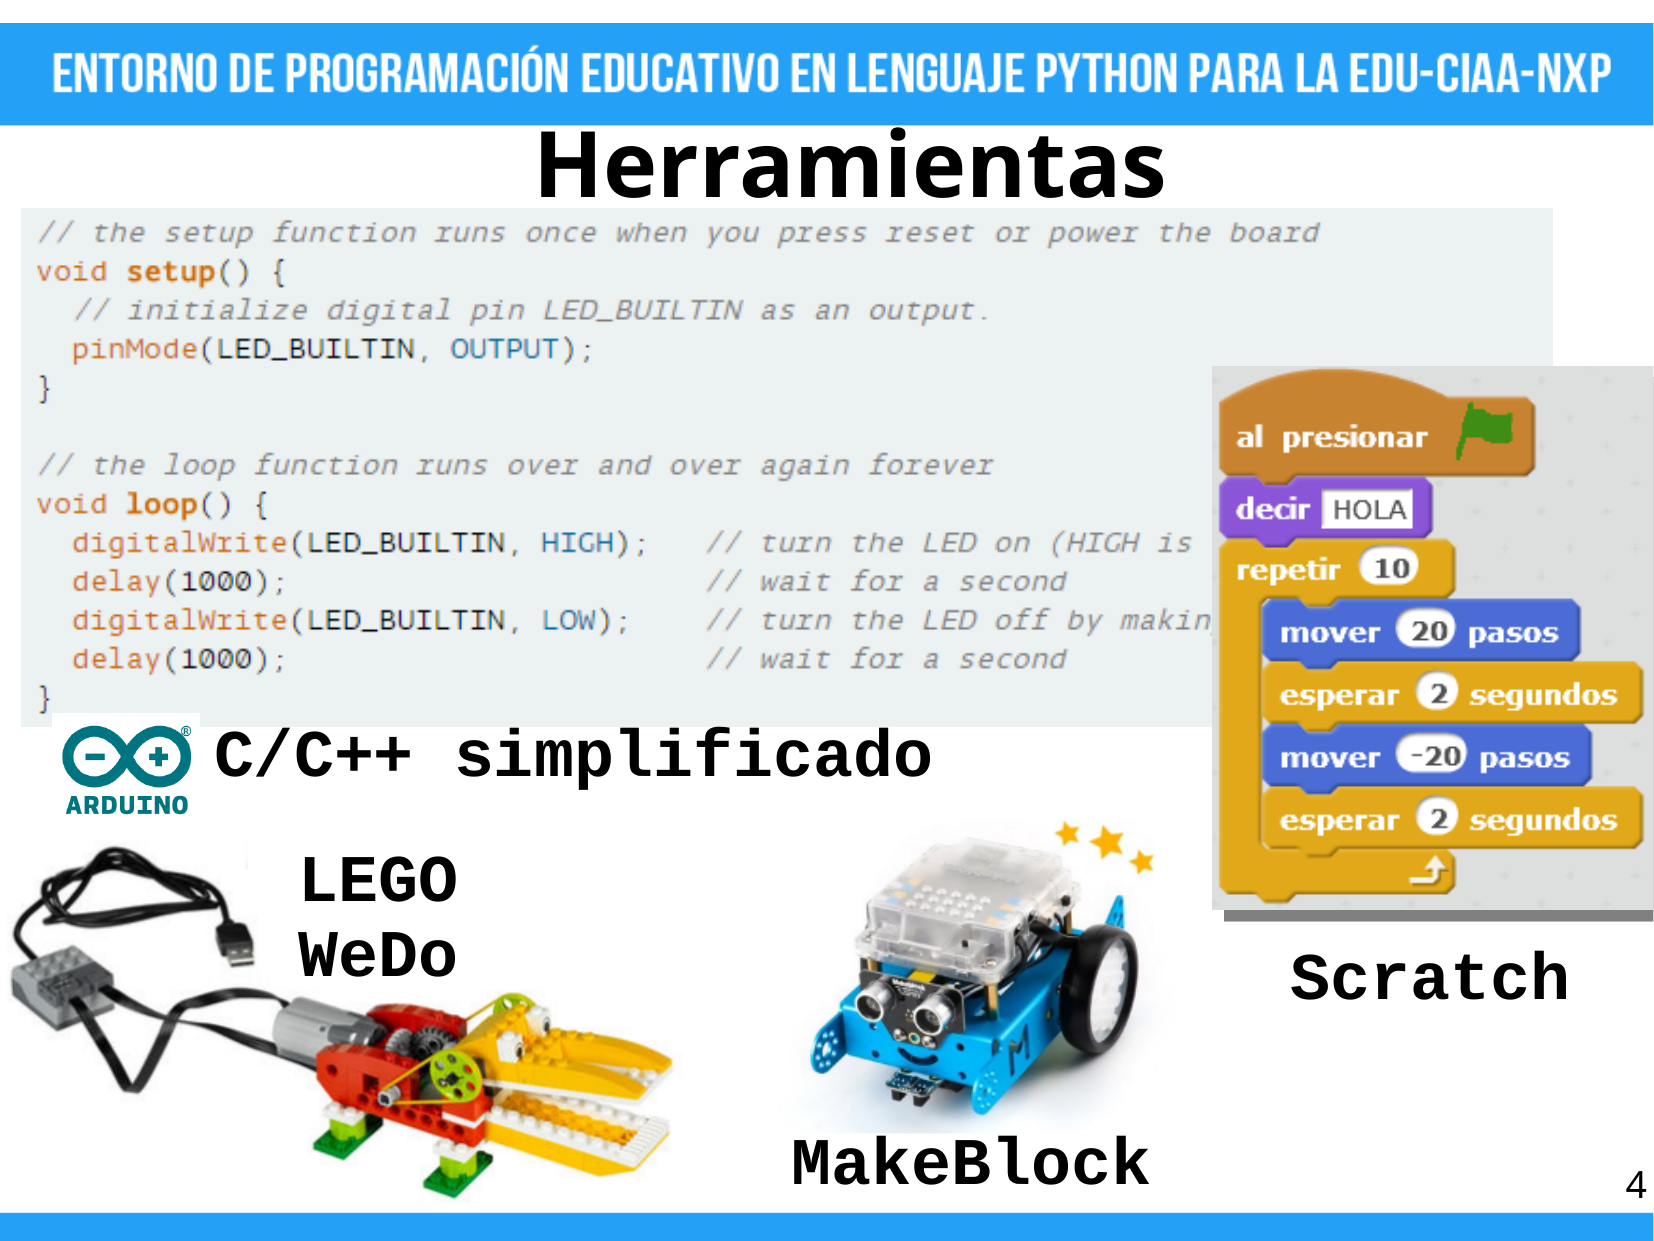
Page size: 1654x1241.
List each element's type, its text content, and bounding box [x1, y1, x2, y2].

picture [0, 23, 1654, 1241]
text_box Scratch [1275, 937, 1650, 1028]
text_box C/C++ simplificado [200, 714, 963, 805]
title Herramientas [106, 106, 1595, 219]
text_box MakeBlock [776, 1121, 1186, 1241]
text_box LEGO WeDo [283, 838, 657, 1004]
text_box 4 [1610, 1151, 1654, 1220]
